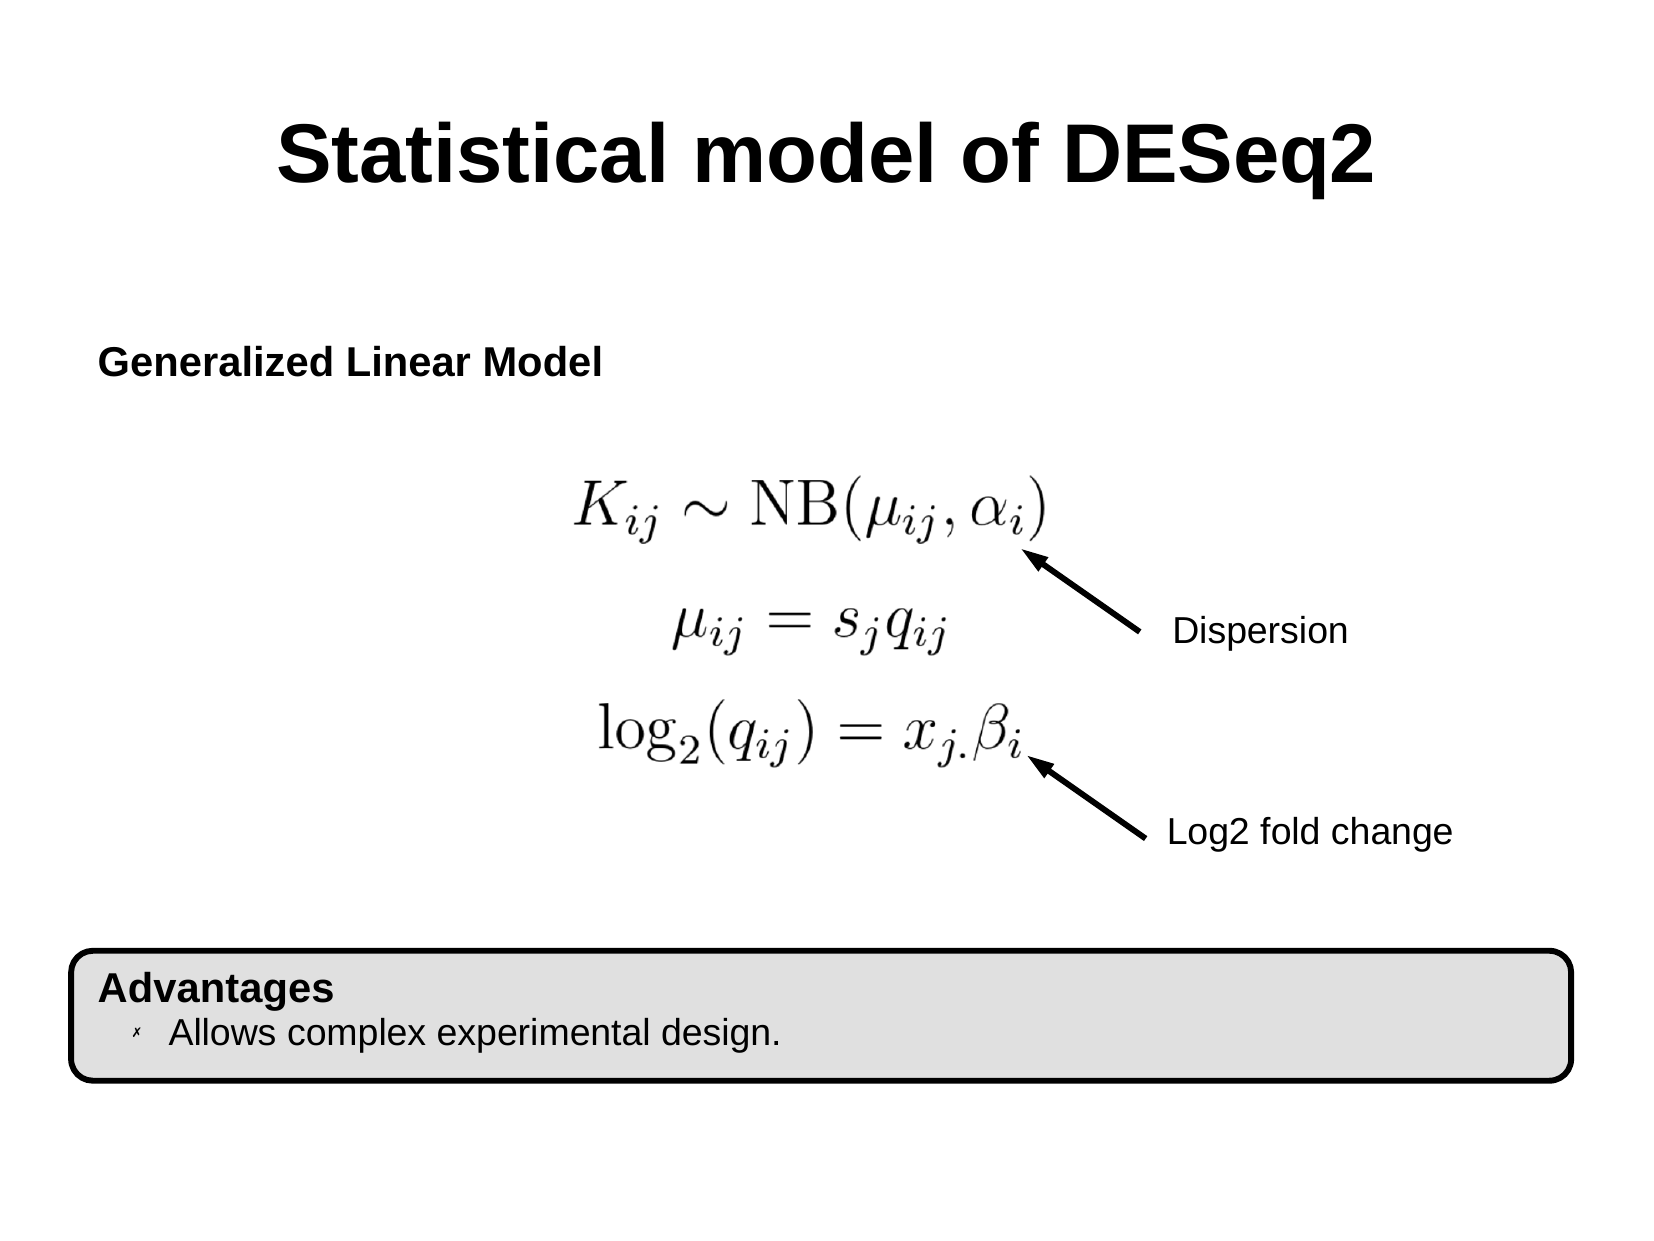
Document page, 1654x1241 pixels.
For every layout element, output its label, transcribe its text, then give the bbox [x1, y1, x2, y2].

text_box Advantages Allows complex experimental design. [82, 957, 1572, 1069]
text_box Generalized Linear Model [82, 331, 1572, 443]
text_box Log2 fold change [1152, 803, 1469, 860]
text_box Dispersion [1157, 602, 1364, 660]
text_box Statistical model of DESeq2 [0, 99, 1654, 208]
text_box [71, 950, 1569, 1081]
picture [561, 457, 1063, 774]
